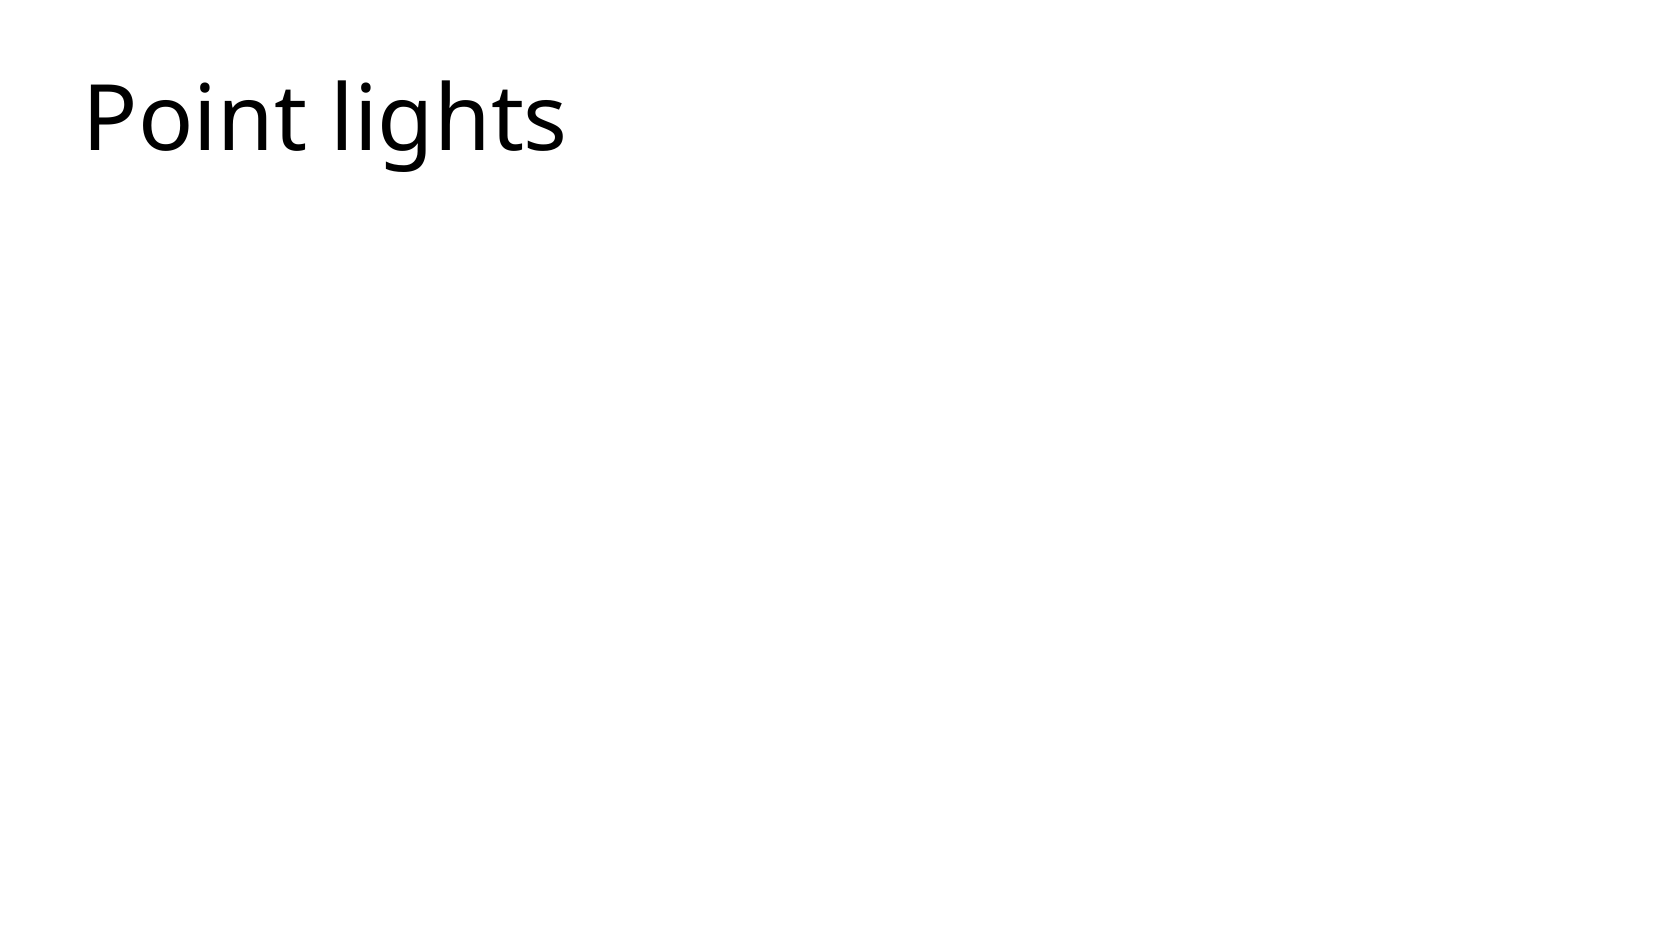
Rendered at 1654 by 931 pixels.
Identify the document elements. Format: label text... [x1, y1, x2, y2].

title Point lights [82, 37, 1571, 193]
